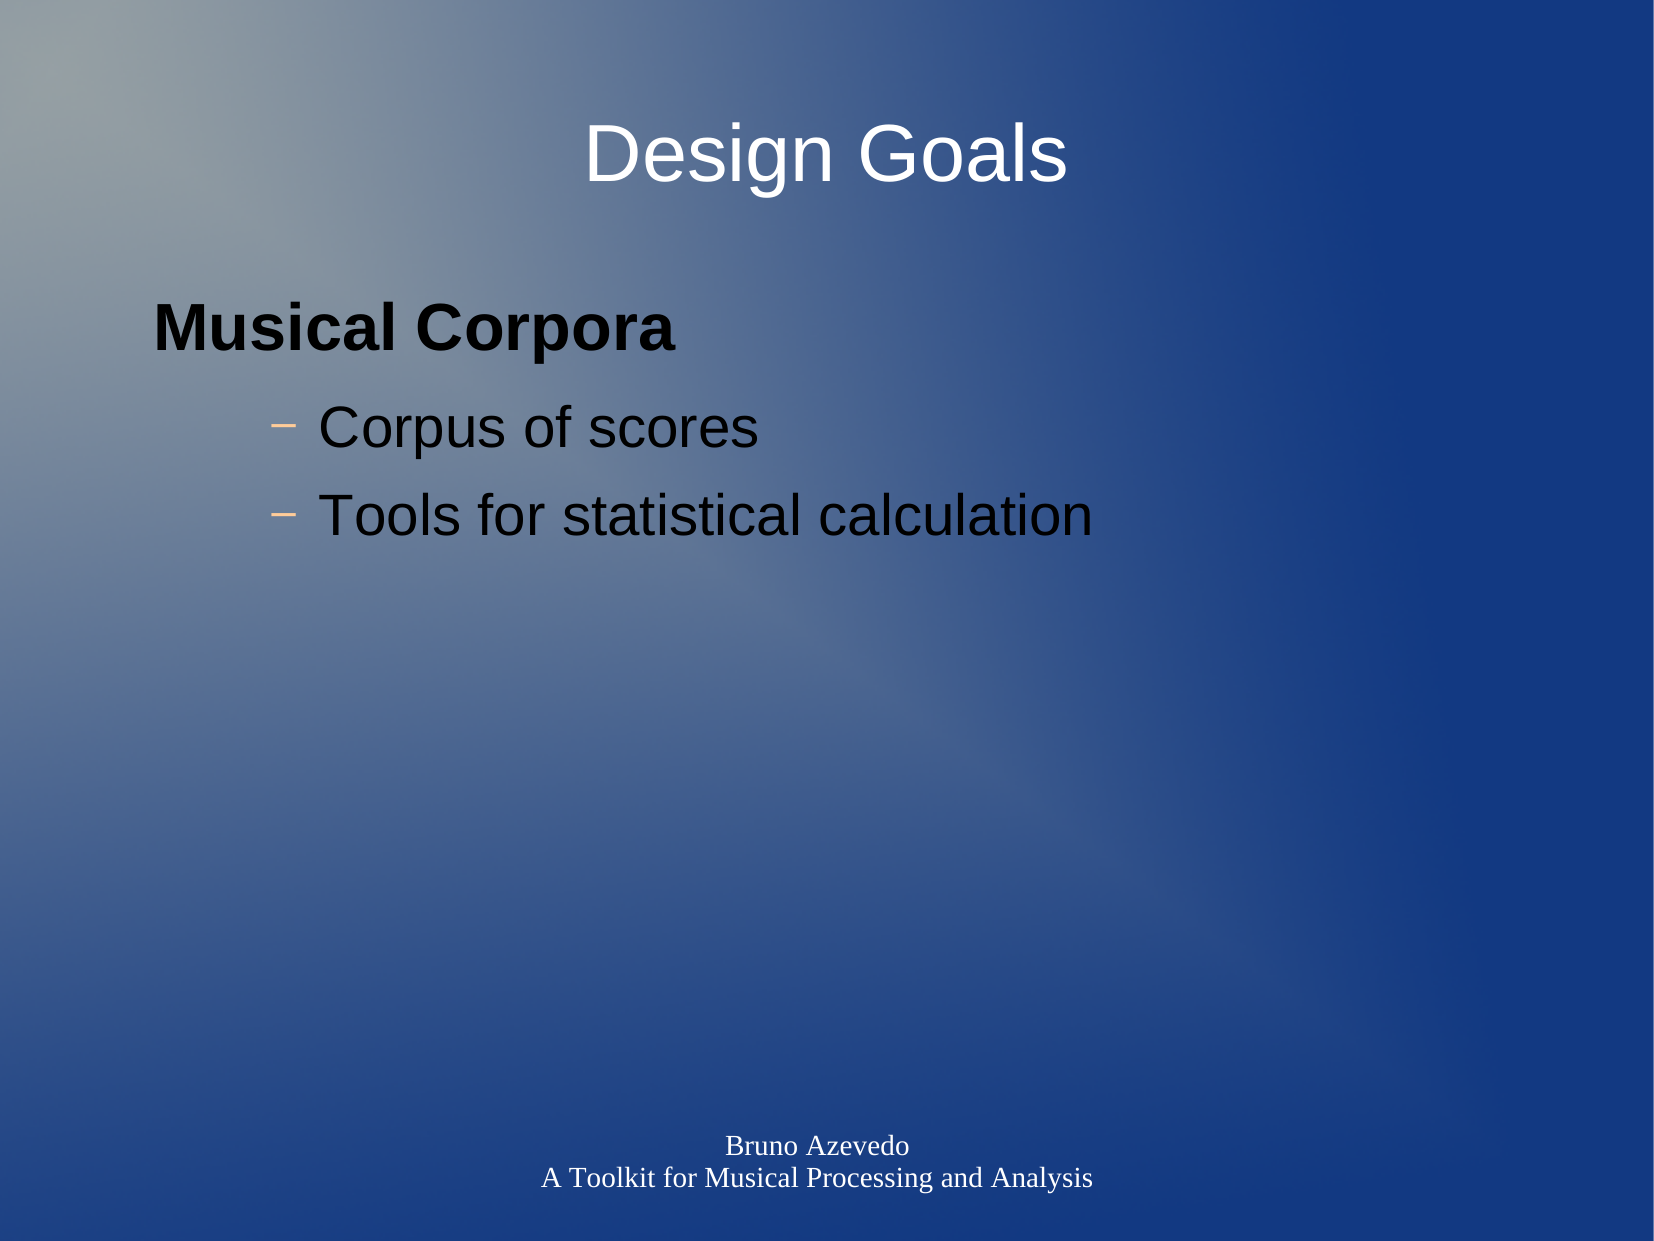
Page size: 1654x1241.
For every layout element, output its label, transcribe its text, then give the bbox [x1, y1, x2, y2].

picture [0, 0, 1654, 1241]
title Design Goals [82, 49, 1571, 257]
list Musical Corpora Corpus of scores Tools for statistical calculation [82, 290, 1571, 1010]
